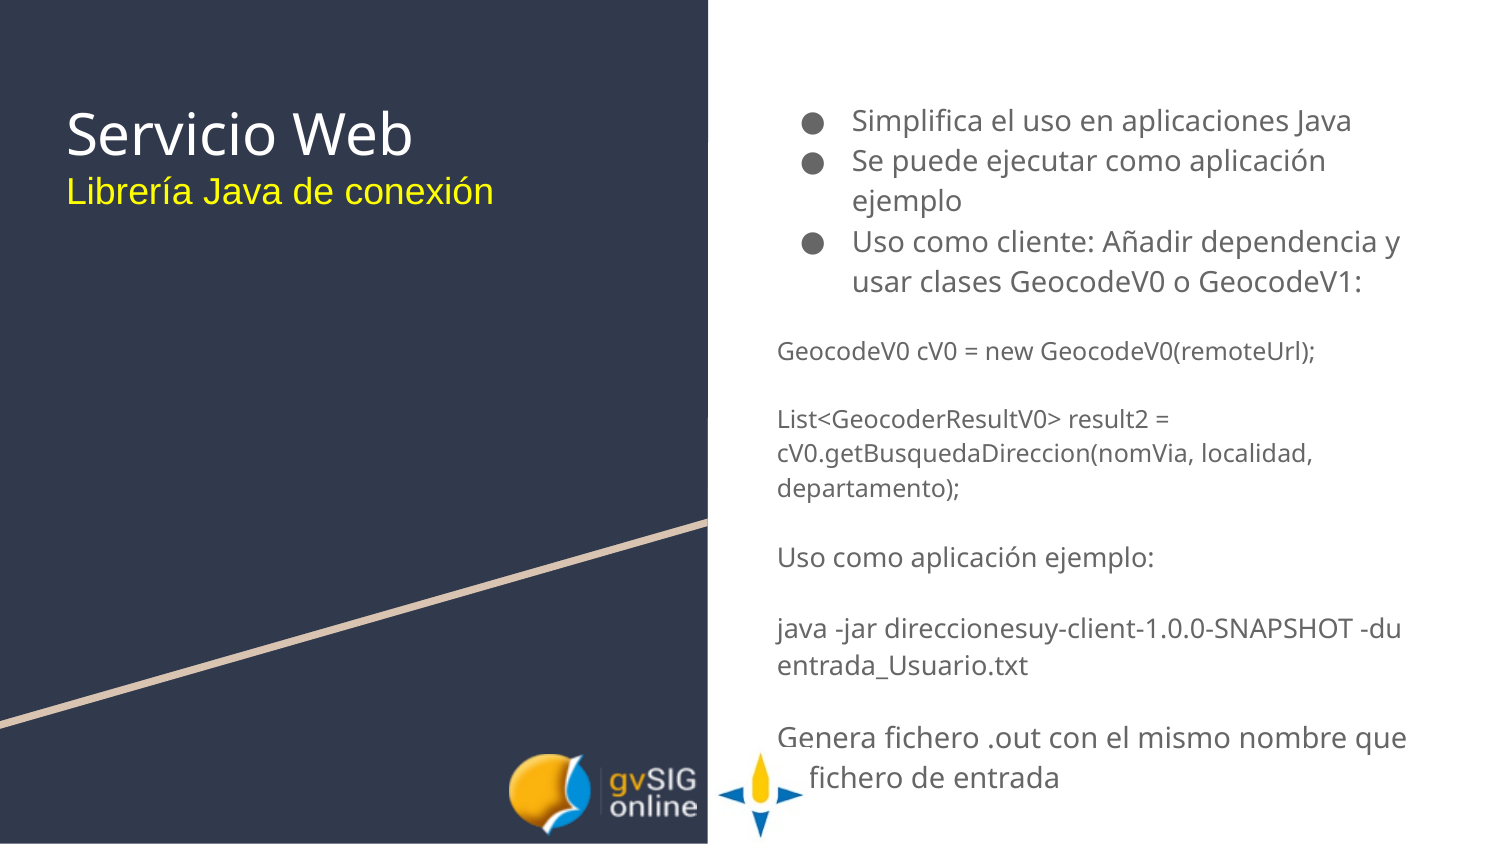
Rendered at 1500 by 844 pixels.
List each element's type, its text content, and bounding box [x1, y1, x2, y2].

picture [714, 747, 810, 843]
title Servicio Web Librería Java de conexión [51, 82, 660, 494]
list Simplifica el uso en aplicaciones Java Se puede ejecutar como aplicación ejemplo Uso como cliente: Añadir dependencia y usar clases GeocodeV0 o GeocodeV1: GeocodeV0 cV0 = new GeocodeV0(remoteUrl); List<GeocoderResultV0> result2 = cV0.getBusquedaDireccion(nomVia, localidad, departamento); Uso como aplicación ejemplo: java -jar direccionesuy-client-1.0.0-SNAPSHOT -du entrada_Usuario.txt Genera fichero .out con el mismo nombre que el fichero de entrada [761, 82, 1446, 755]
picture [509, 754, 697, 836]
